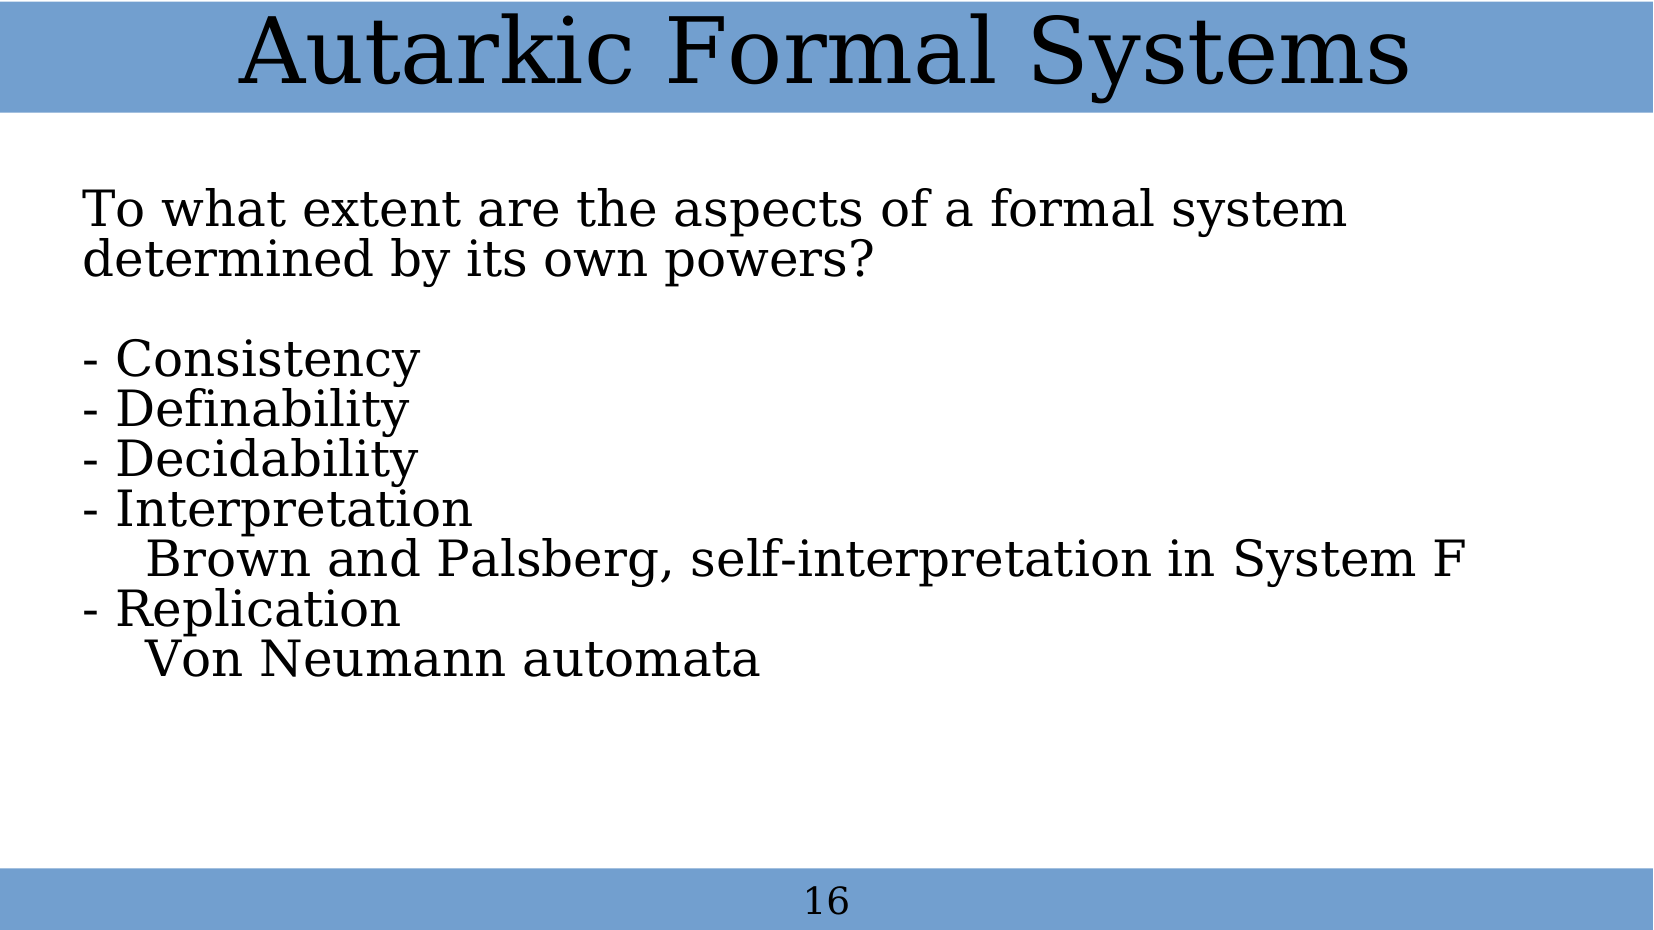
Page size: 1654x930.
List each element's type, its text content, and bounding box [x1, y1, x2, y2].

text_box [0, 868, 1653, 930]
text_box 16 [770, 877, 883, 930]
subtitle To what extent are the aspects of a formal system determined by its own powers? - Consistency - Definability - Decidability - Interpretation Brown and Palsberg, self-interpretation in System F - Replication Von Neumann automata [82, 187, 1571, 788]
title Autarkic Formal Systems [0, 1, 1653, 113]
